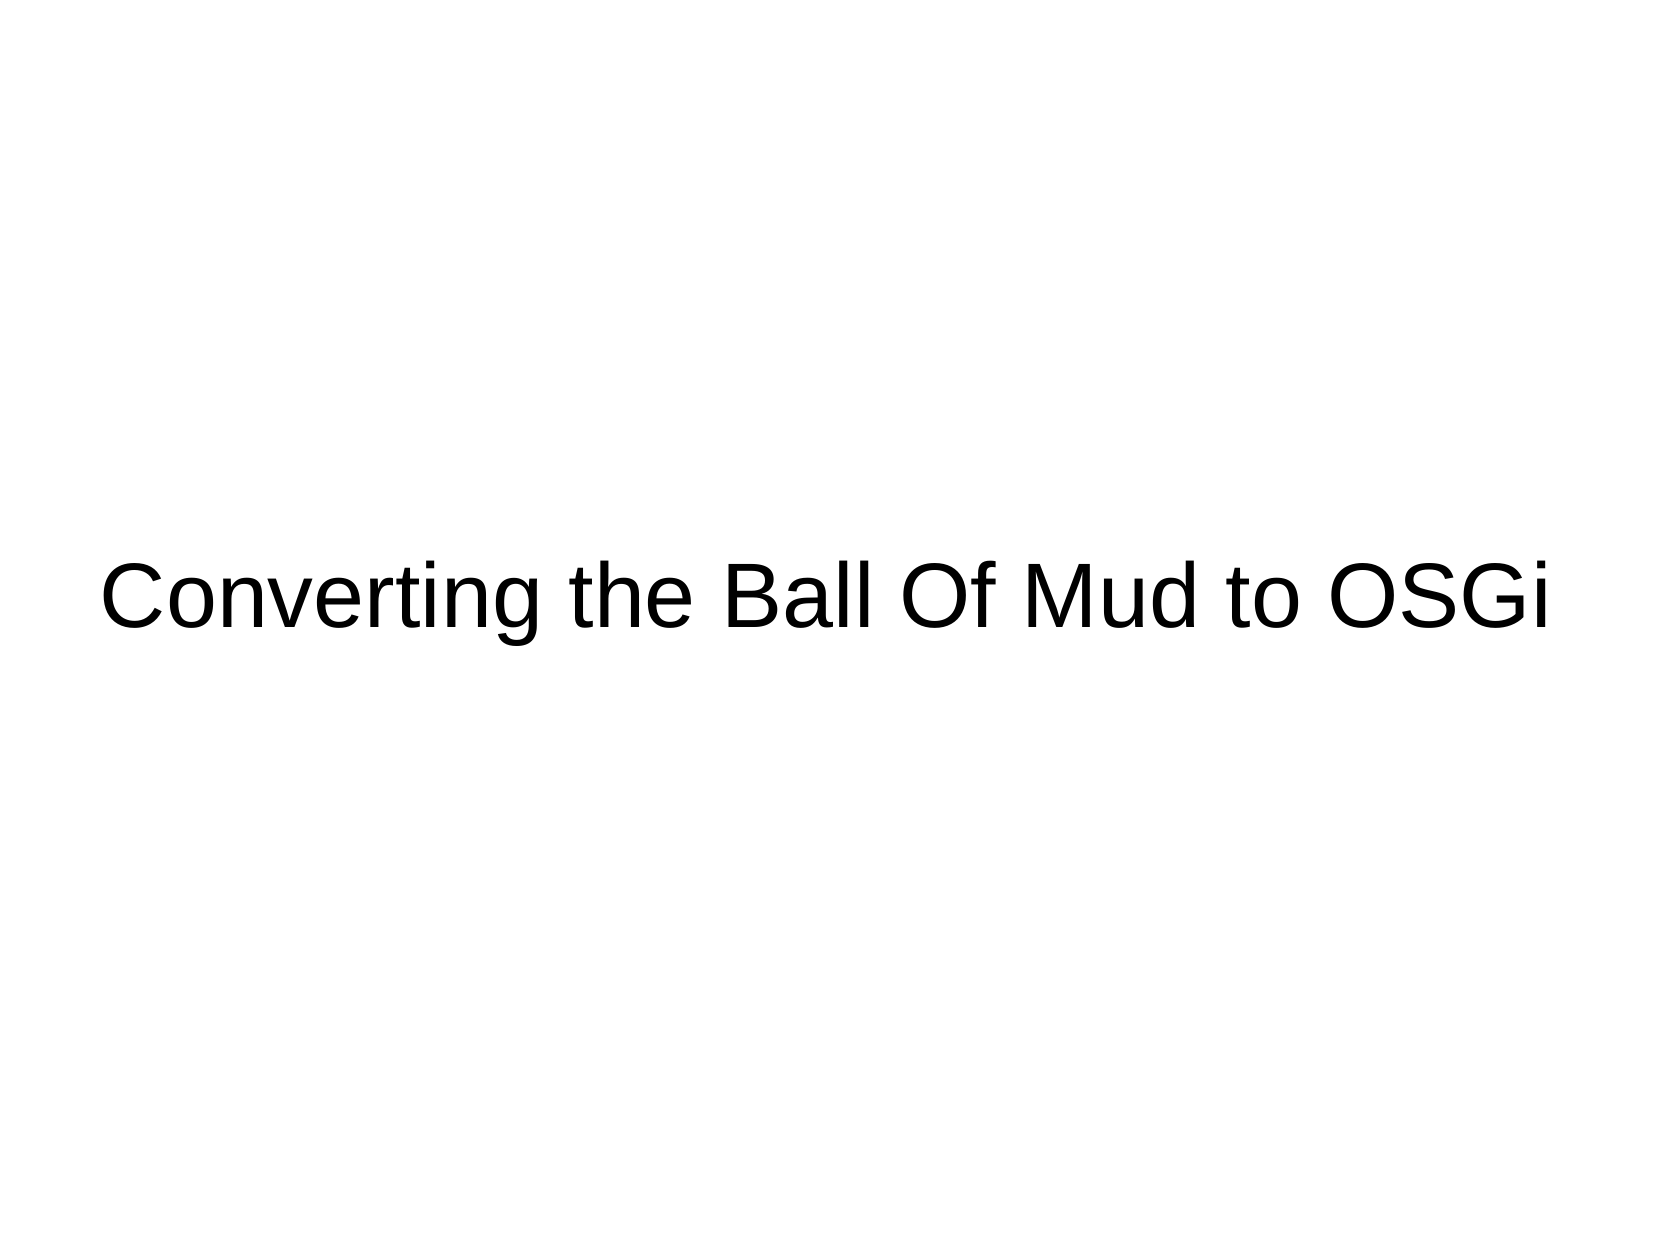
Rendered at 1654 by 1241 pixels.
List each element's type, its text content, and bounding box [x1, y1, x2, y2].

title Converting the Ball Of Mud to OSGi [82, 442, 1571, 750]
